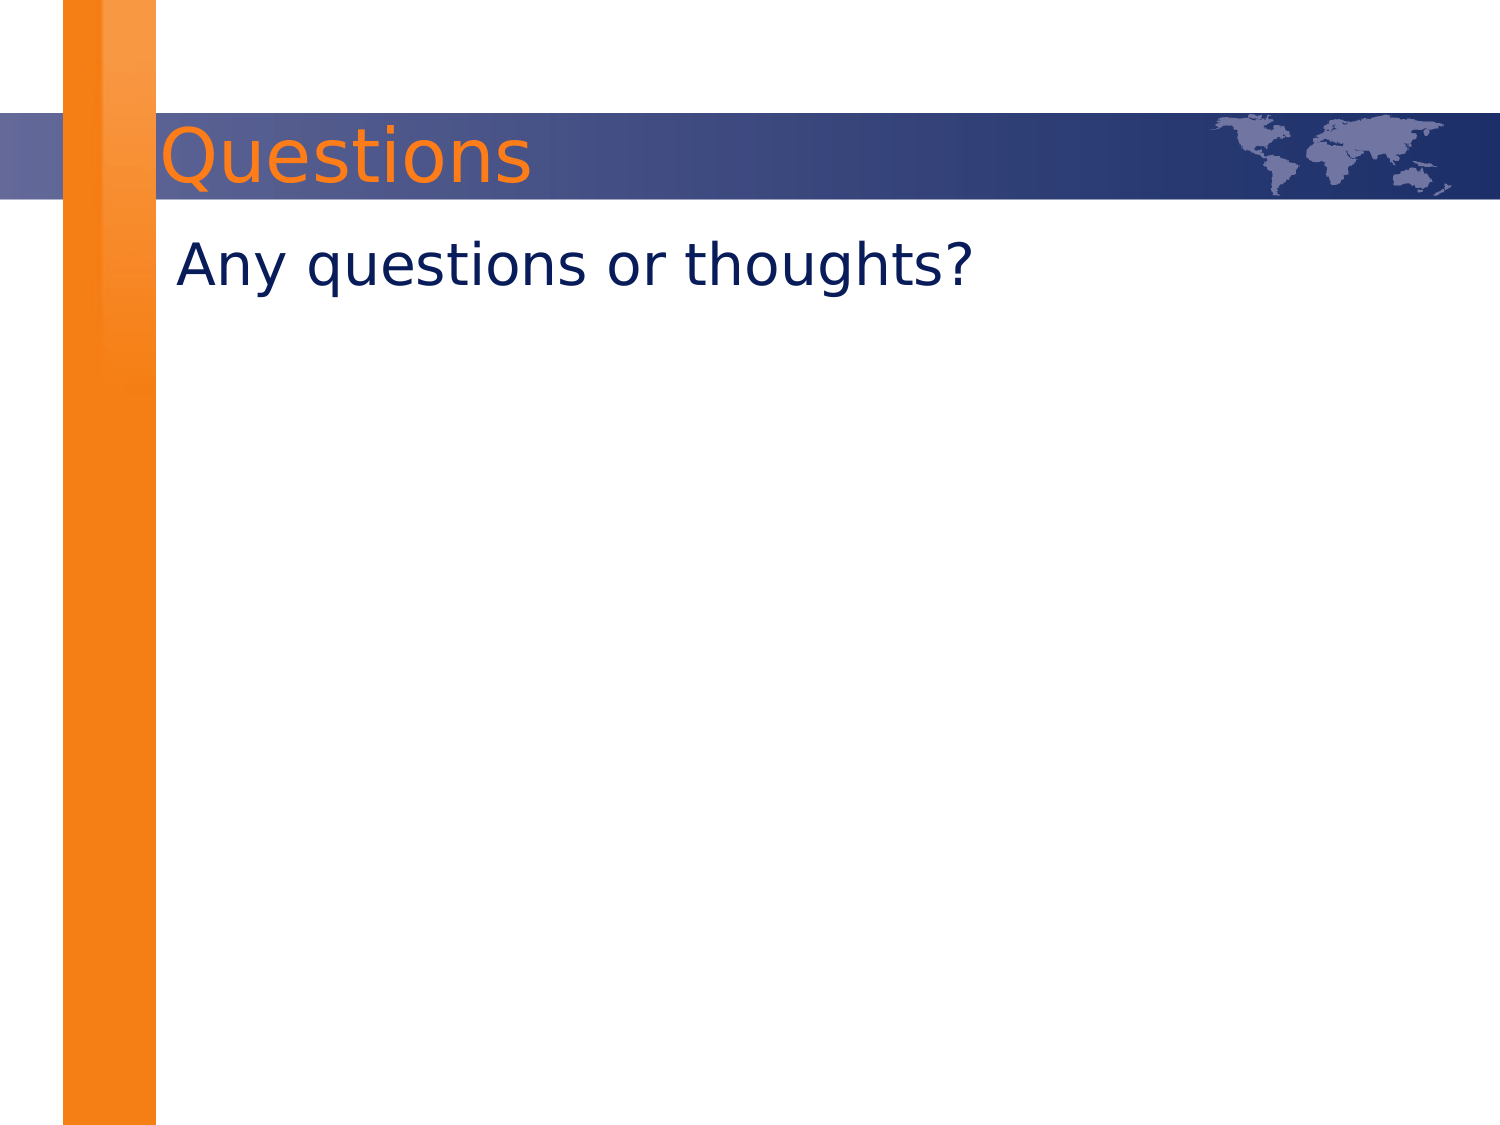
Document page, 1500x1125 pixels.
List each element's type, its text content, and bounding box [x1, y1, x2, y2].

title Questions [159, 113, 1473, 201]
list Any questions or thoughts? [159, 234, 1471, 1023]
picture [0, 0, 1500, 1125]
